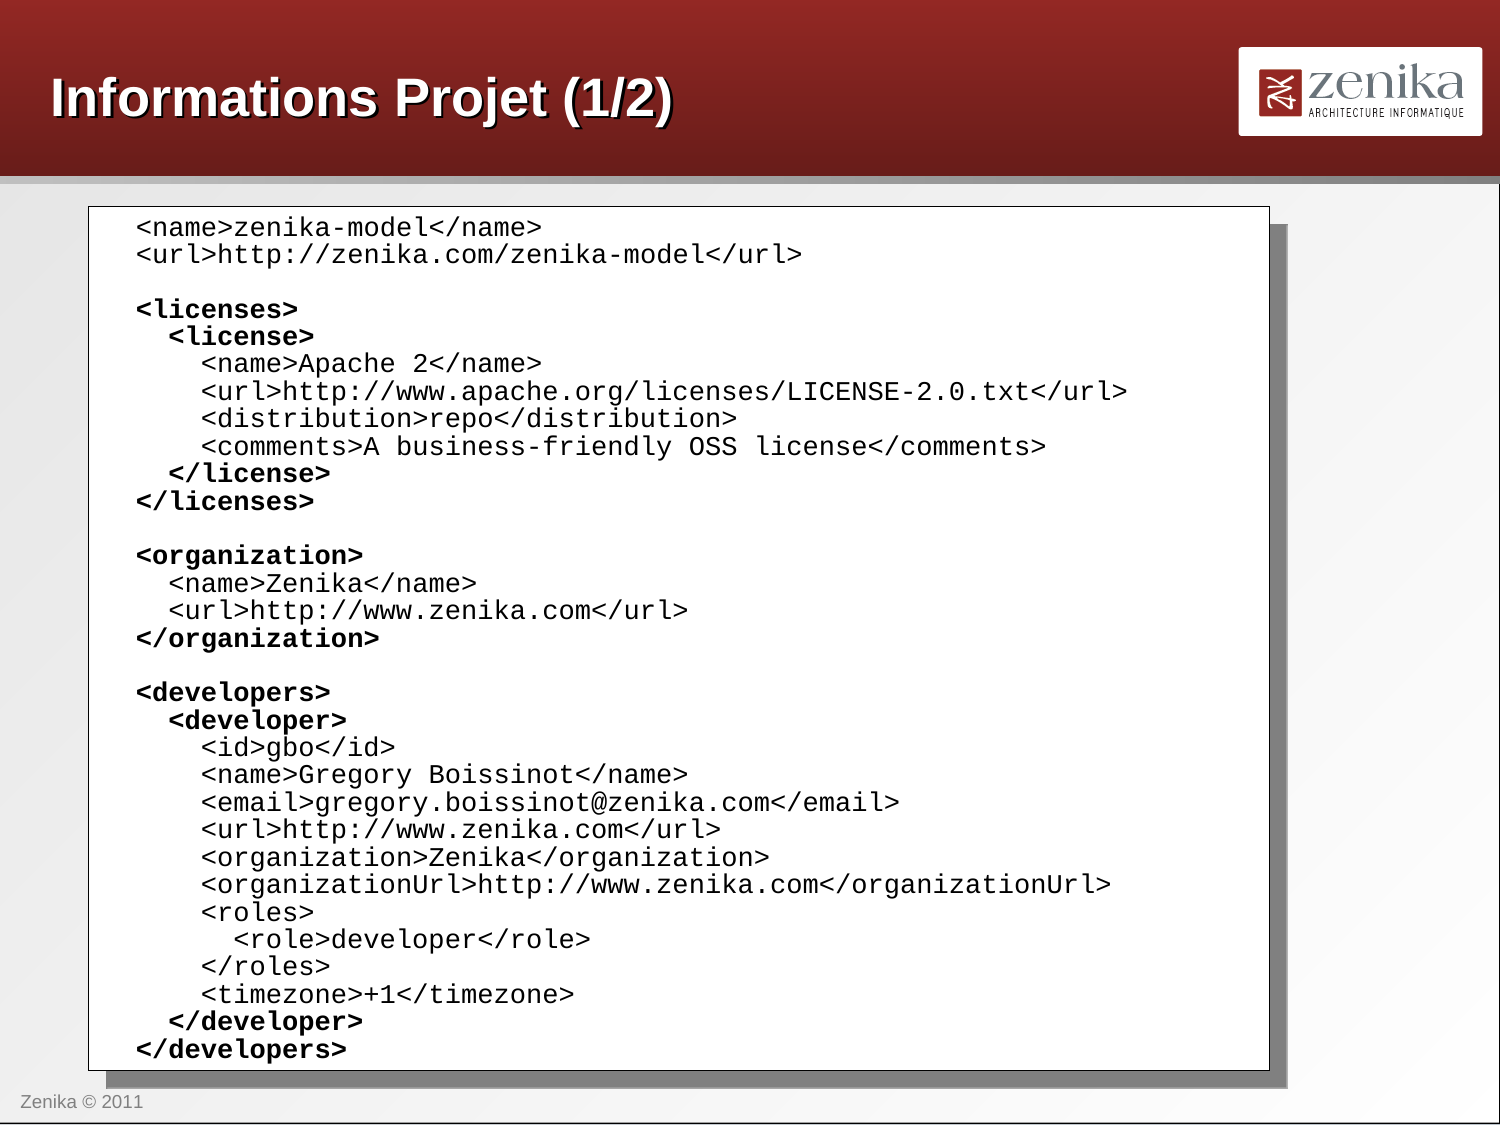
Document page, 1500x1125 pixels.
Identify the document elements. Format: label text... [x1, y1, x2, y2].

title Informations Projet (1/2) [50, 15, 1206, 180]
text_box <name>zenika-model</name> <url>http://zenika.com/zenika-model</url> <licenses> <license> <name>Apache 2</name> <url>http://www.apache.org/licenses/LICENSE-2.0.txt</url> <distribution>repo</distribution> <comments>A business-friendly OSS license</comments> </license> </licenses> <organization> <name>Zenika</name> <url>http://www.zenika.com</url> </organization> <developers> <developer> <id>gbo</id> <name>Gregory Boissinot</name> <email>gregory.boissinot@zenika.com</email> <url>http://www.zenika.com</url> <organization>Zenika</organization> <organizationUrl>http://www.zenika.com</organizationUrl> <roles> <role>developer</role> </roles> <timezone>+1</timezone> </developer> </developers> [88, 206, 1270, 1049]
picture [1257, 58, 1464, 125]
